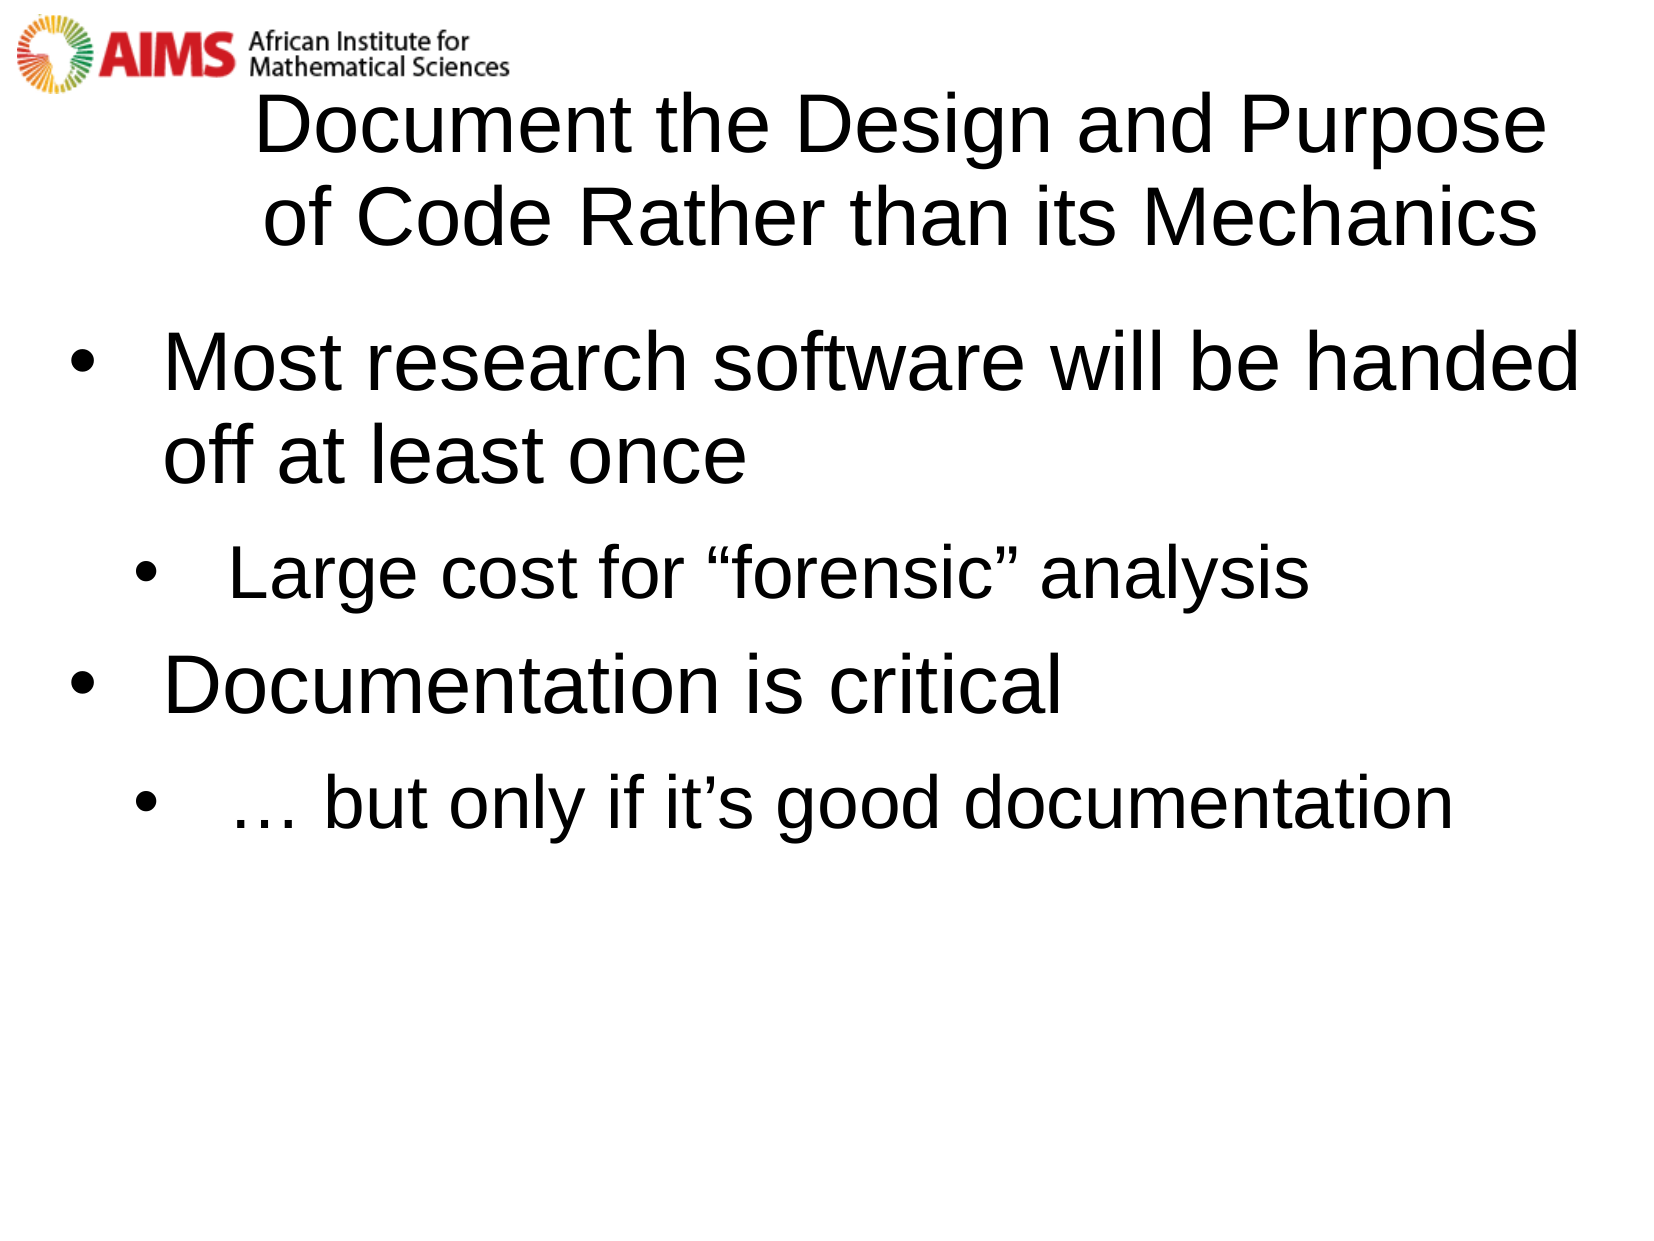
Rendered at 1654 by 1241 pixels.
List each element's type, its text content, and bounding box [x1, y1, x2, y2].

list Most research software will be handed off at least once Large cost for “forensic” analysis Documentation is critical … but only if it’s good documentation [51, 308, 1602, 1080]
title Document the Design and Purpose of Code Rather than its Mechanics [231, 67, 1572, 274]
picture [17, 14, 511, 94]
